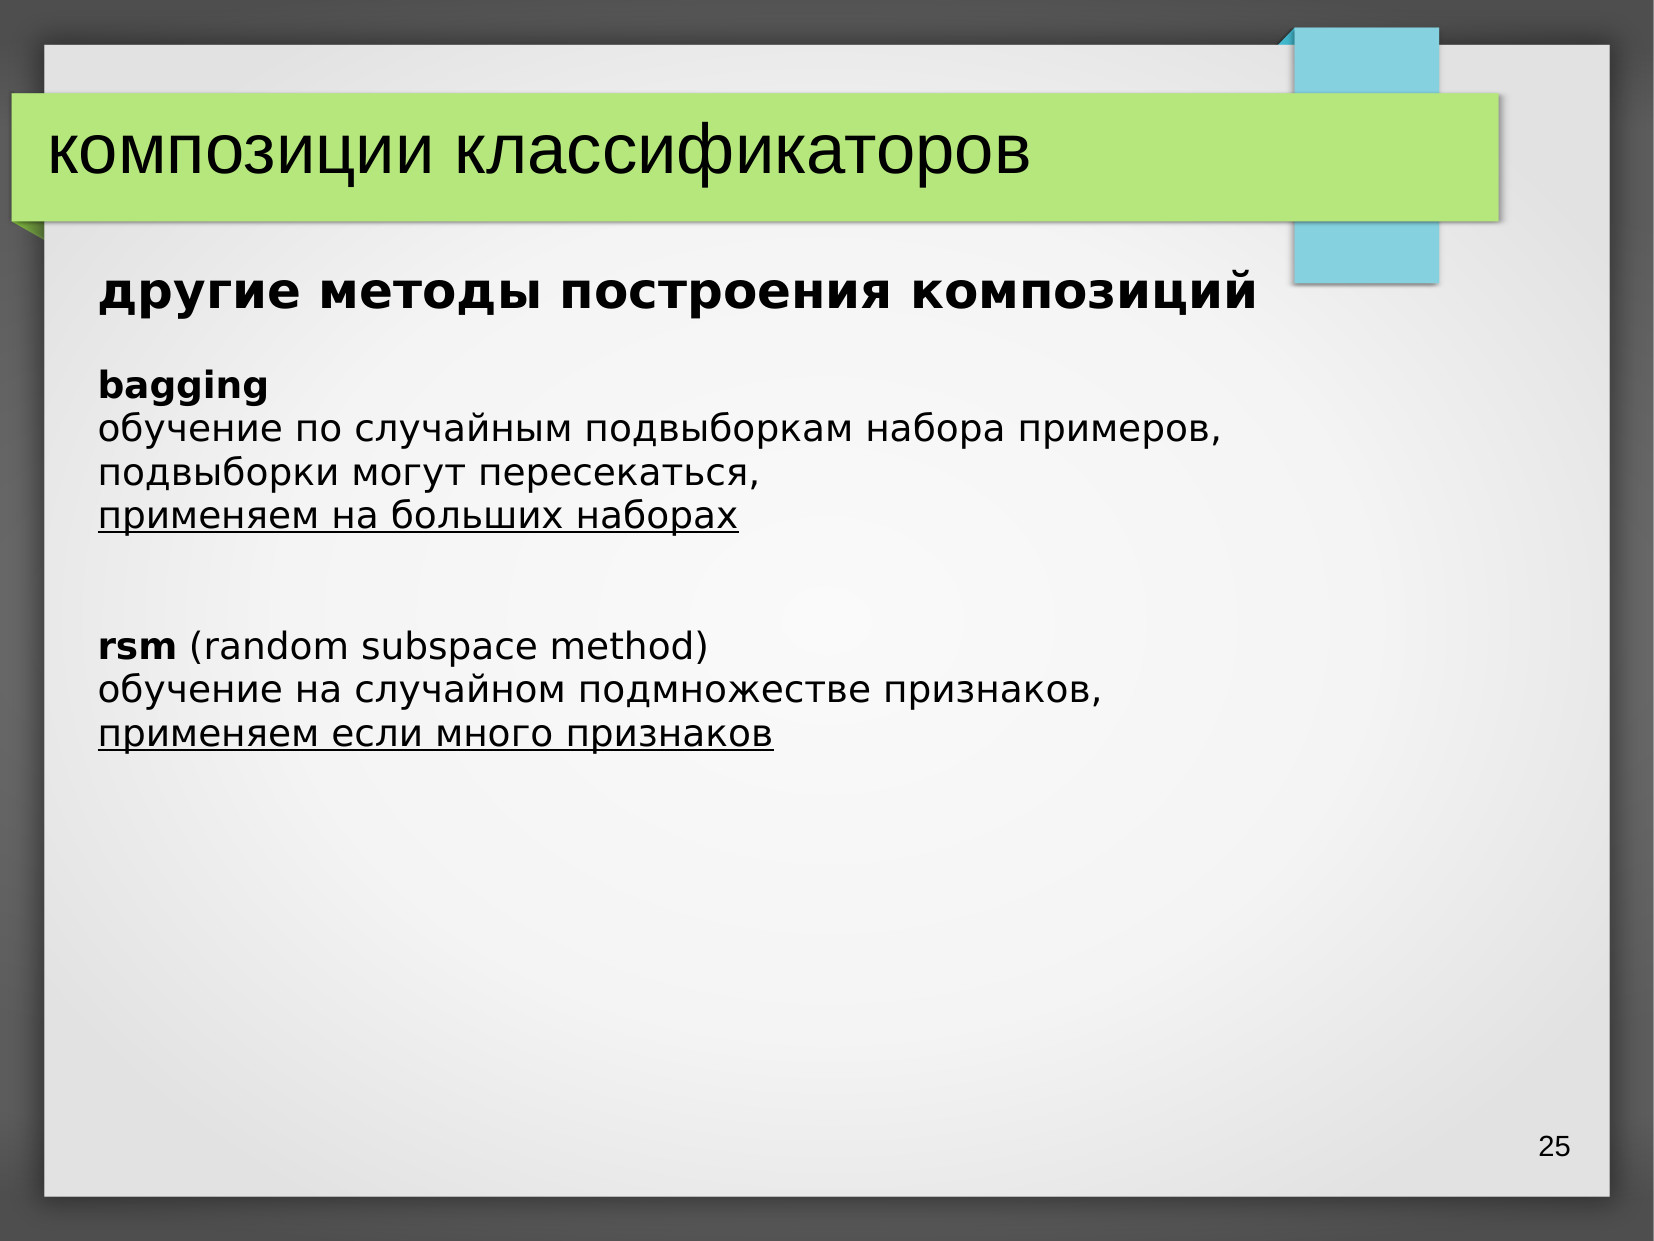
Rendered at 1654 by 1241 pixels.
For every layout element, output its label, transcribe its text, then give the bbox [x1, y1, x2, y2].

title композиции классификаторов [47, 109, 1501, 189]
text_box другие методы построения композиций bagging обучение по случайным подвыборкам набора примеров, подвыборки могут пересекаться, применяем на больших наборах rsm (random subspace method) обучение на случайном подмножестве признаков, применяем если много признаков [82, 254, 1276, 969]
picture [0, 0, 1654, 1241]
